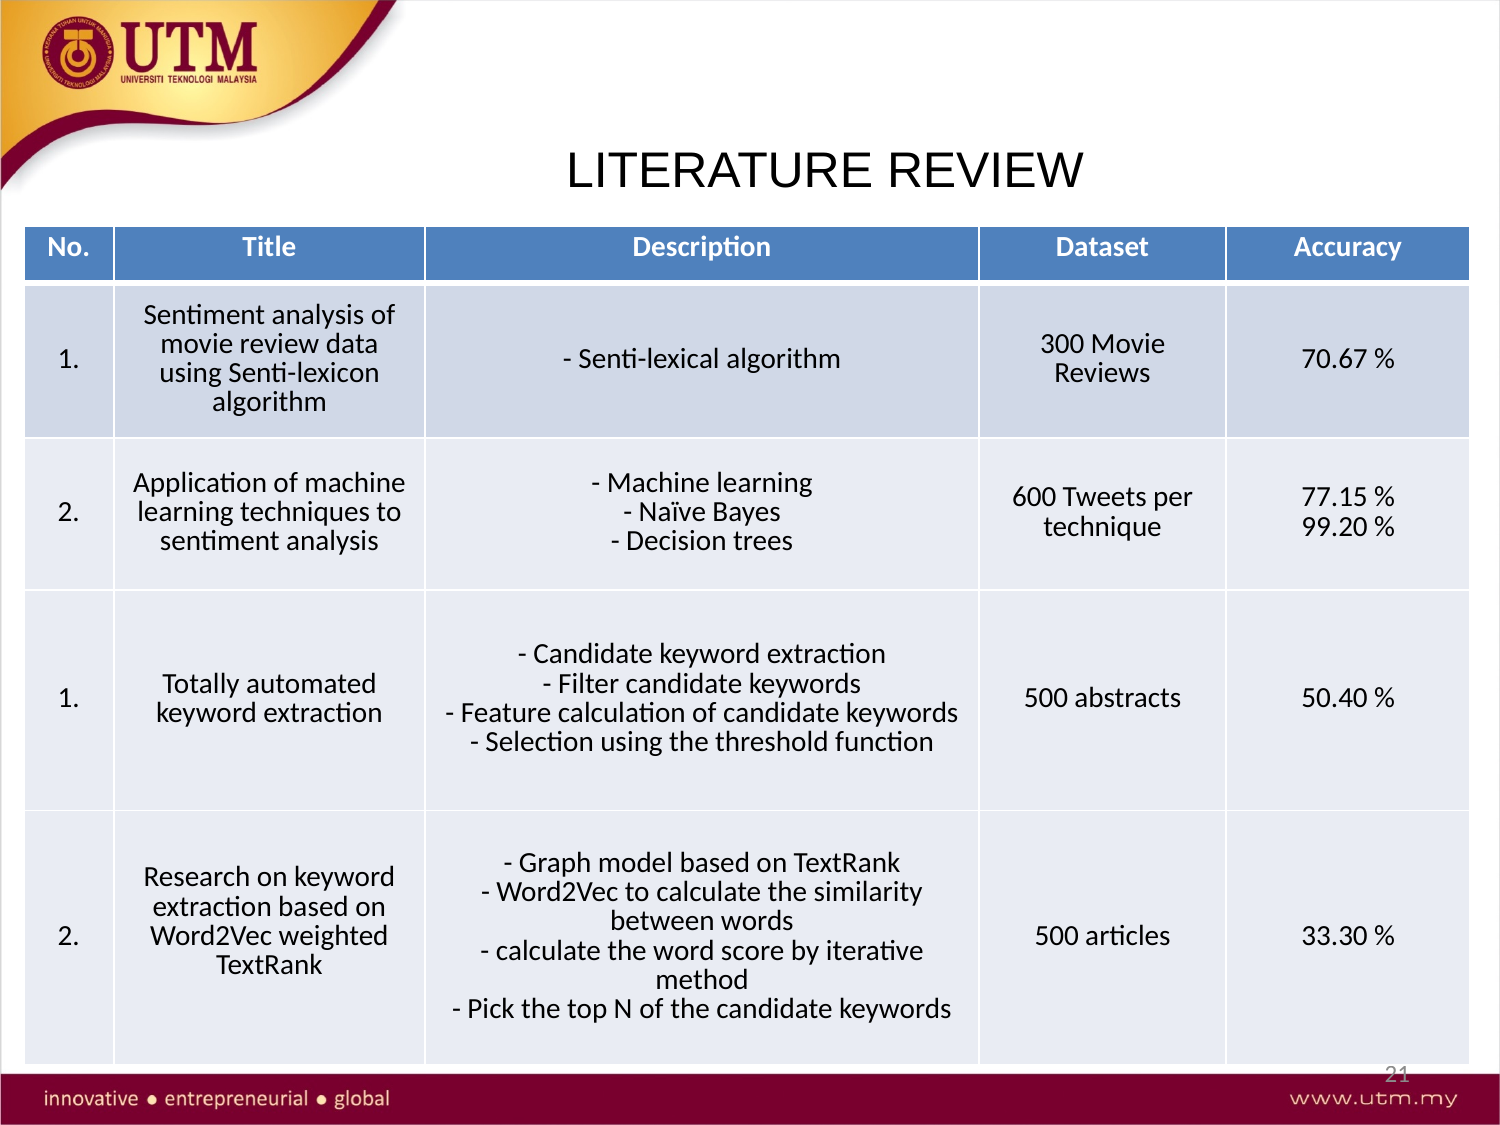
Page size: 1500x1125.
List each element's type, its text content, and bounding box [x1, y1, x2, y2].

table_cell - Senti-lexical algorithm [426, 286, 978, 437]
table_cell 1. [25, 286, 113, 437]
table_cell 2. [25, 439, 113, 589]
table_cell - Graph model based on TextRank - Word2Vec to calculate the similarity between words - calculate the word score by iterative method - Pick the top N of the candidate keywords [426, 811, 978, 1064]
table_cell 300 Movie Reviews [980, 286, 1225, 437]
table_cell Application of machine learning techniques to sentiment analysis [115, 439, 424, 589]
table_cell 70.67 % [1227, 286, 1469, 437]
table_cell - Candidate keyword extraction - Filter candidate keywords - Feature calculation of candidate keywords - Selection using the threshold function [426, 591, 978, 810]
table_cell 500 articles [980, 811, 1225, 1064]
table_cell 1. [25, 591, 113, 810]
table_header Title [115, 227, 424, 280]
table_header Dataset [980, 227, 1225, 280]
table_cell 50.40 % [1227, 591, 1469, 810]
table_header No. [25, 227, 113, 280]
table_cell 600 Tweets per technique [980, 439, 1225, 589]
table_header Accuracy [1227, 227, 1469, 280]
table_header Description [426, 227, 978, 280]
table_cell 2. [25, 811, 113, 1064]
table_cell 77.15 % 99.20 % [1227, 439, 1469, 589]
table_cell - Machine learning - Naïve Bayes - Decision trees [426, 439, 978, 589]
table_cell 33.30 % [1227, 811, 1469, 1064]
picture [0, 0, 1500, 1125]
table_cell Totally automated keyword extraction [115, 591, 424, 810]
table_cell Research on keyword extraction based on Word2Vec weighted TextRank [115, 811, 424, 1064]
text_box LITERATURE REVIEW [540, 135, 1111, 211]
table_cell 500 abstracts [980, 591, 1225, 810]
table_cell Sentiment analysis of movie review data using Senti-lexicon algorithm [115, 286, 424, 437]
